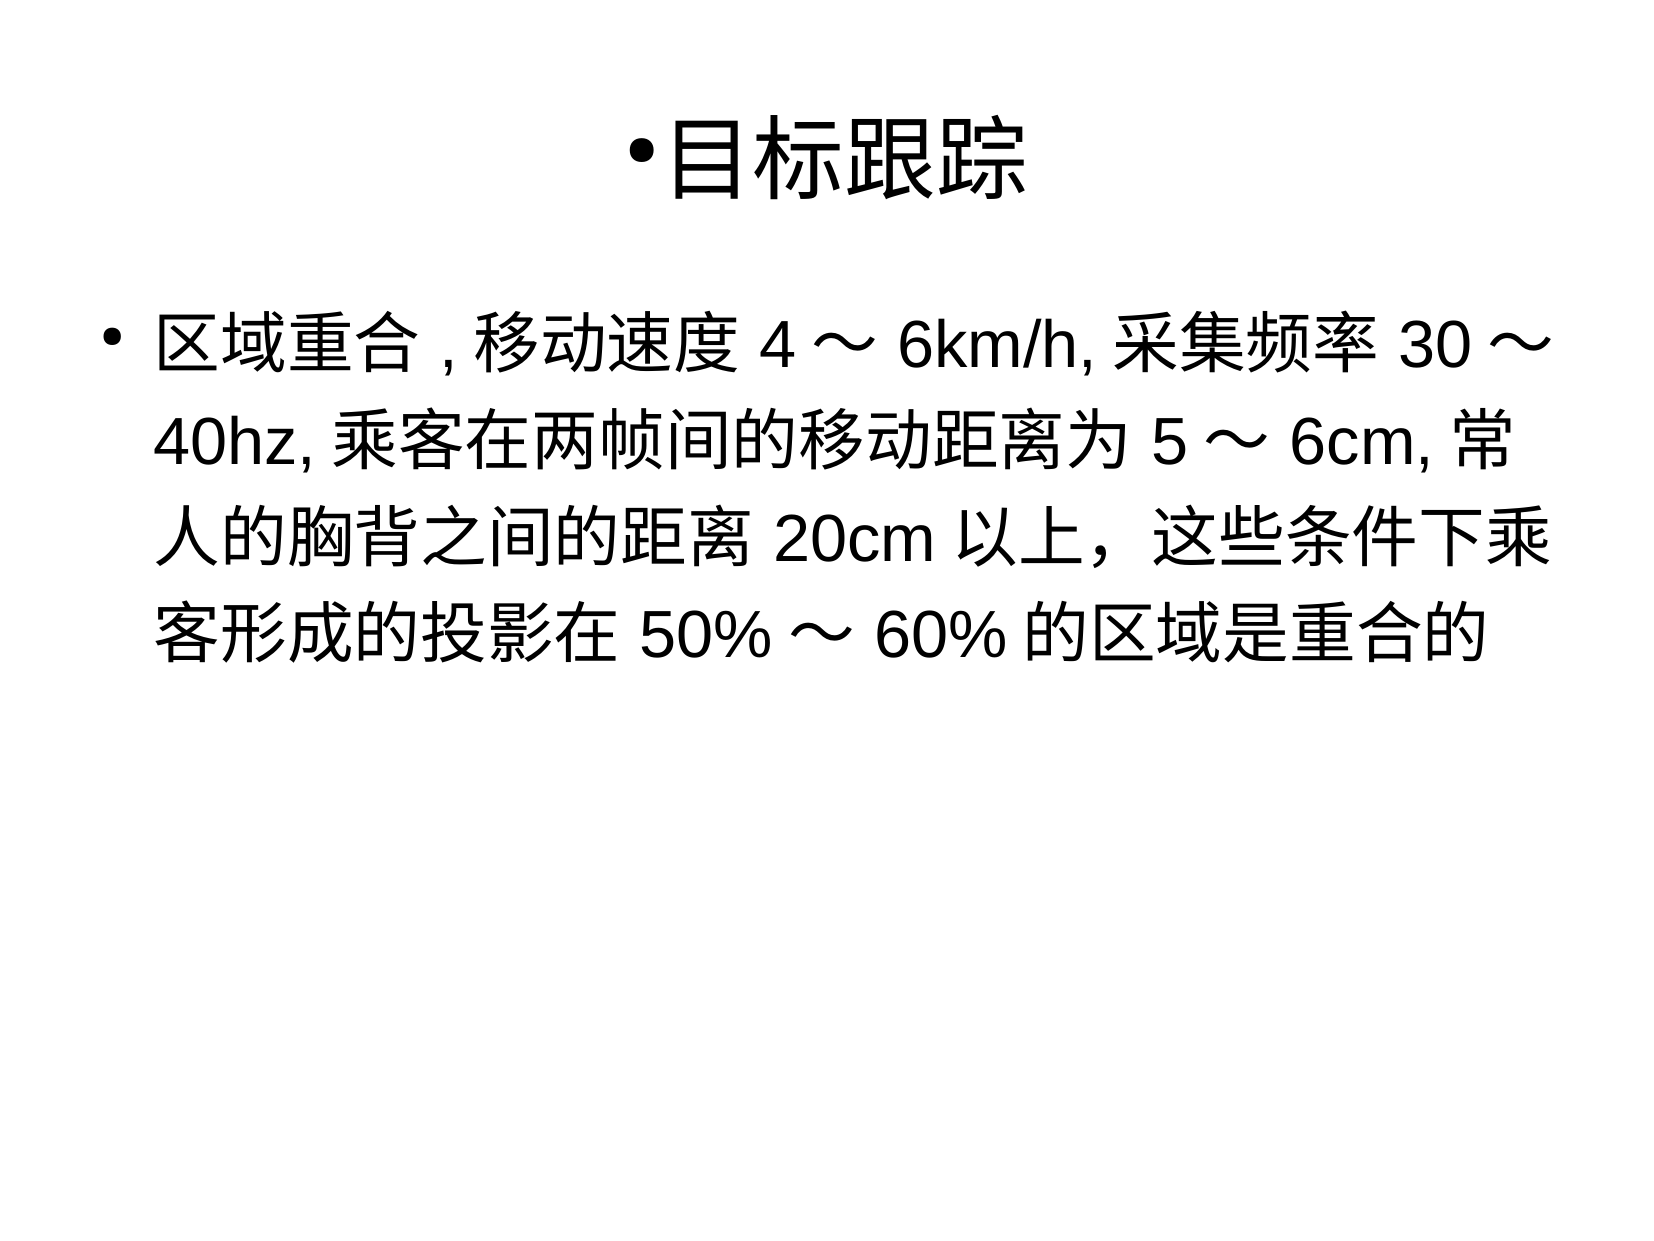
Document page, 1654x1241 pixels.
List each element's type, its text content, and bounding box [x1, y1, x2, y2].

title 目标跟踪 [82, 49, 1571, 257]
list 区域重合,移动速度4～6km/h,采集频率30～40hz,乘客在两帧间的移动距离为5～6cm,常人的胸背之间的距离20cm以上，这些条件下乘客形成的投影在50%～60%的区域是重合的 [82, 290, 1571, 1010]
